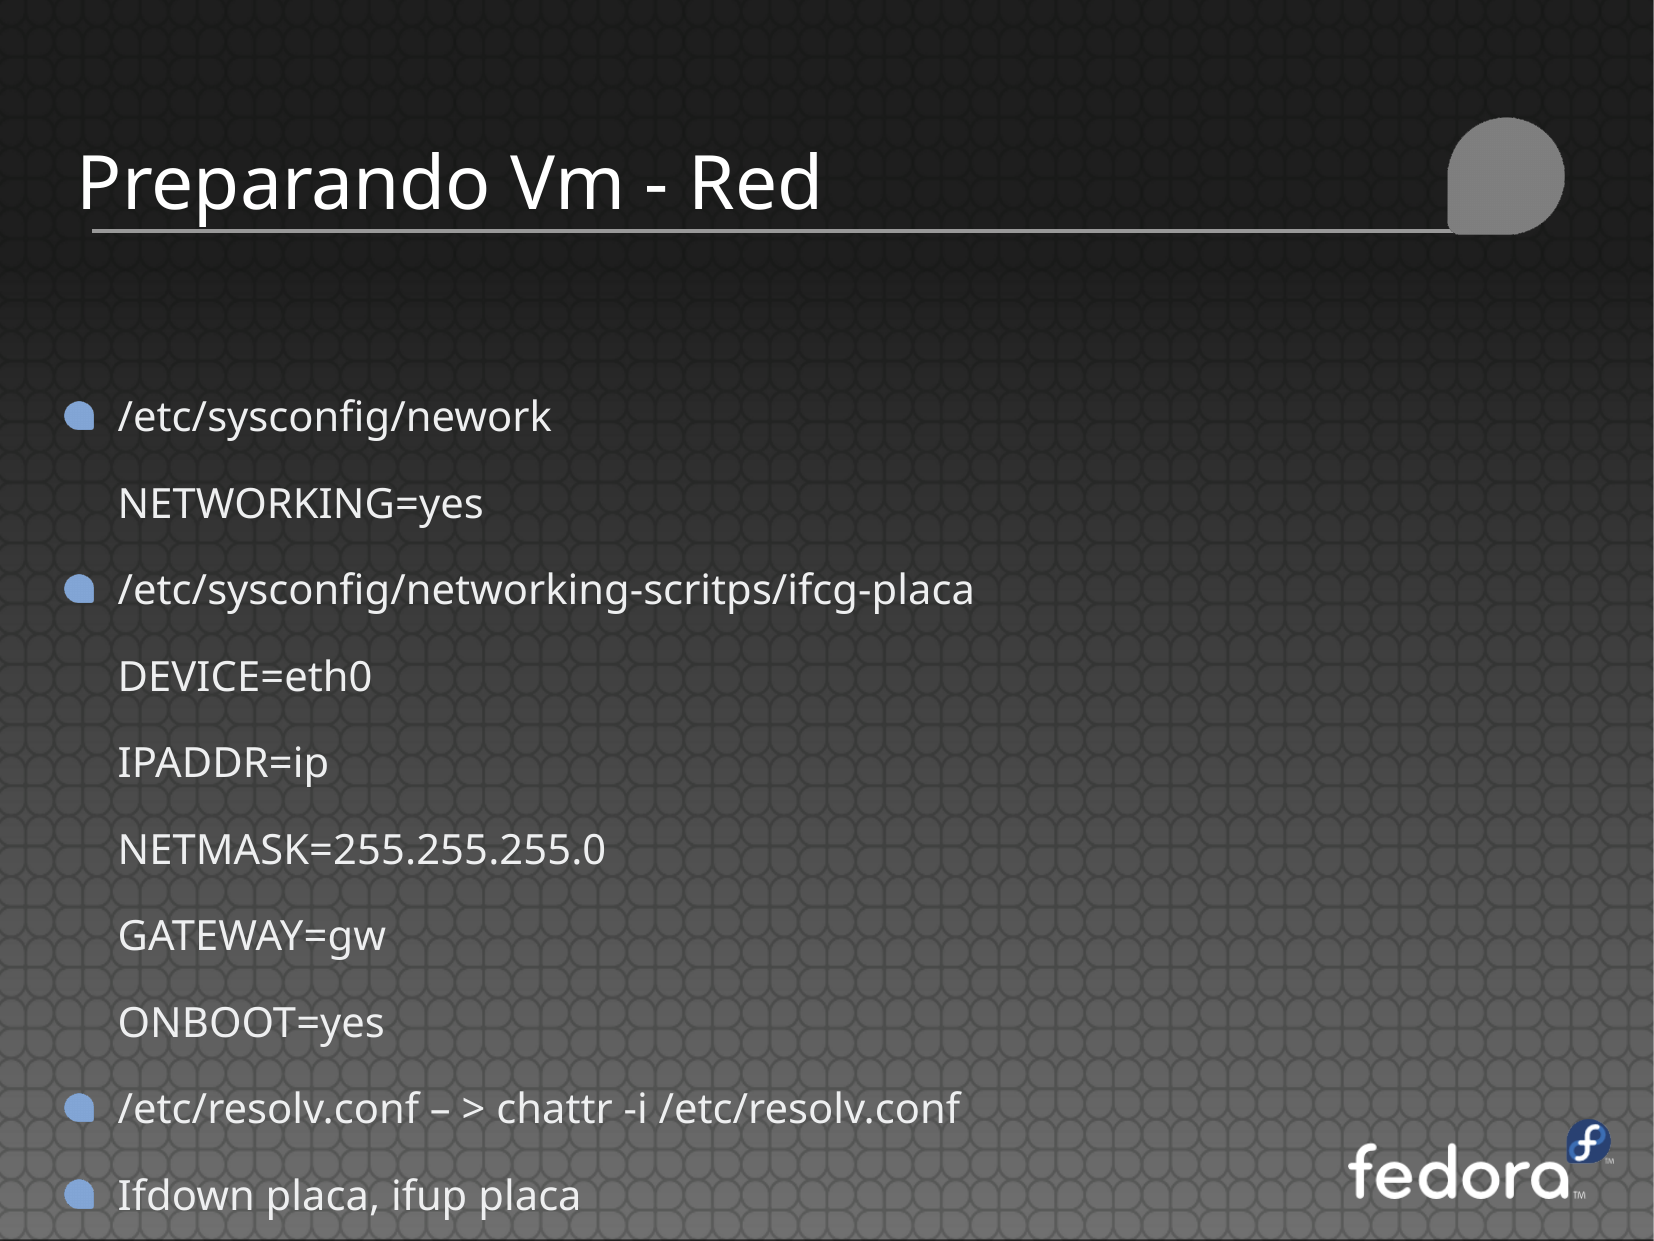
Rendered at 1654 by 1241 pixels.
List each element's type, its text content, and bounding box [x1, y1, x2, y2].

title Preparando Vm - Red [76, 112, 1566, 249]
list /etc/sysconfig/nework NETWORKING=yes /etc/sysconfig/networking-scritps/ifcg-placa DEVICE=eth0 IPADDR=ip NETMASK=255.255.255.0 GATEWAY=gw ONBOOT=yes /etc/resolv.conf – > chattr -i /etc/resolv.conf Ifdown placa, ifup placa [46, 300, 1536, 1241]
picture [0, 0, 1654, 1241]
